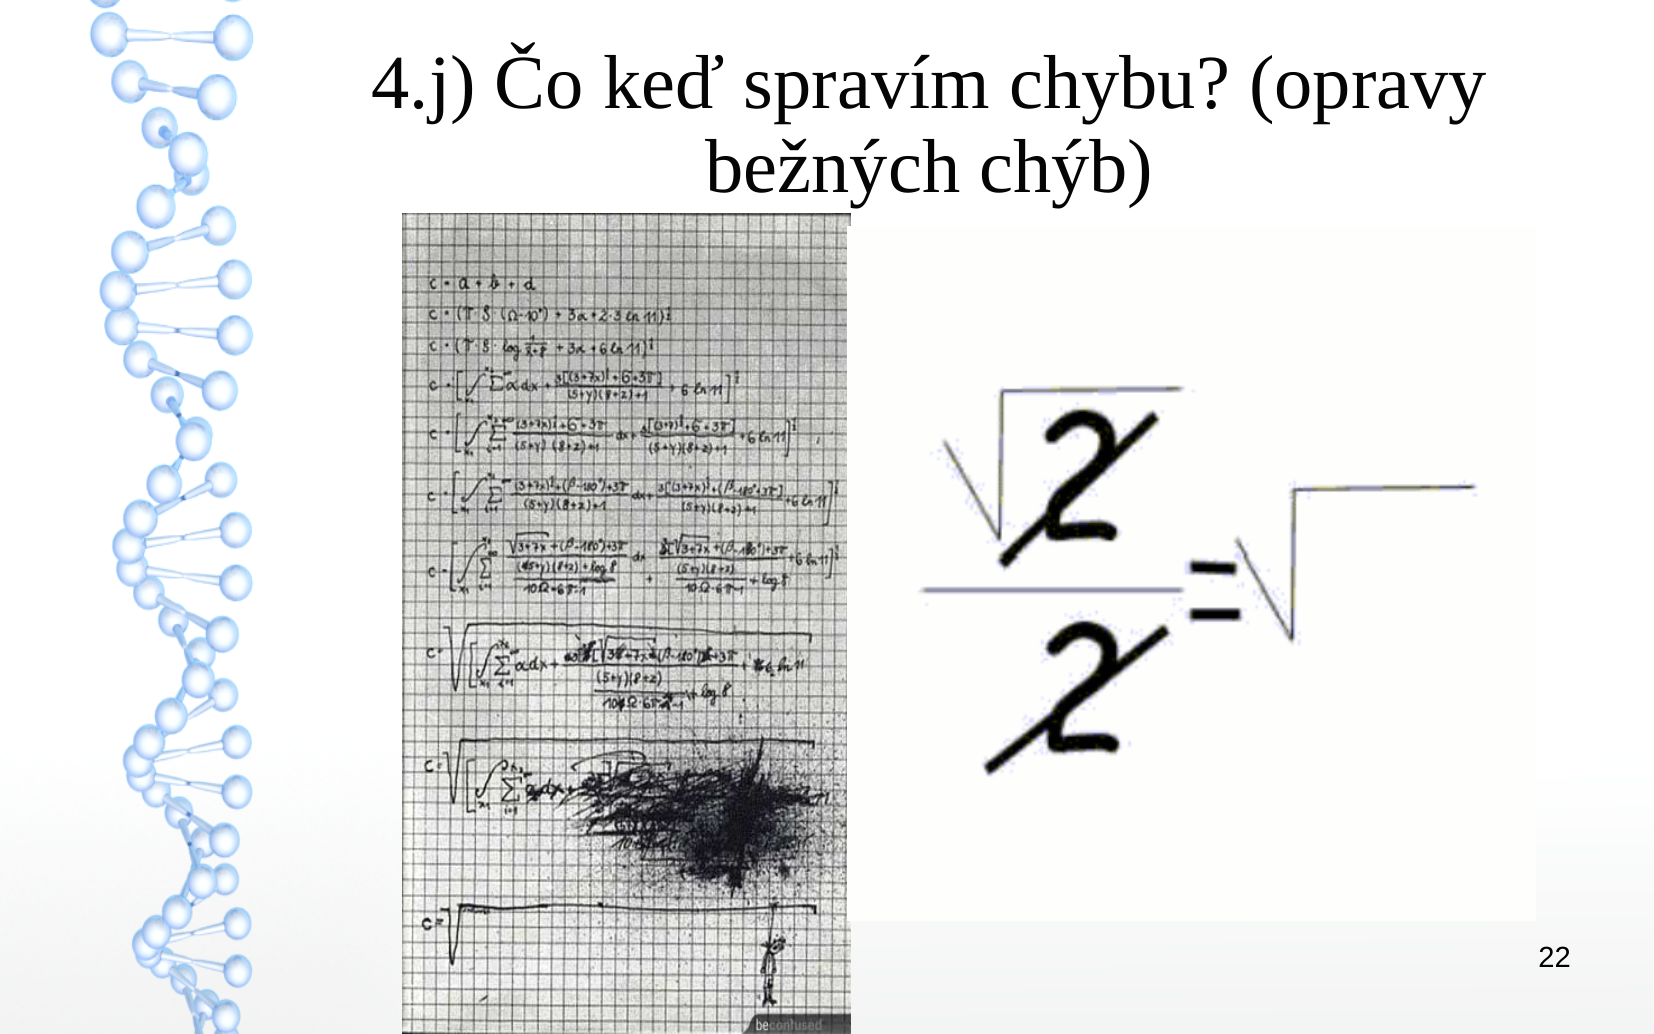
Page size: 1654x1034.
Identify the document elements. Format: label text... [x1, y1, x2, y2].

picture [0, 0, 1654, 1034]
title 4.j) Čo keď spravím chybu? (opravy bežných chýb) [265, 39, 1595, 210]
